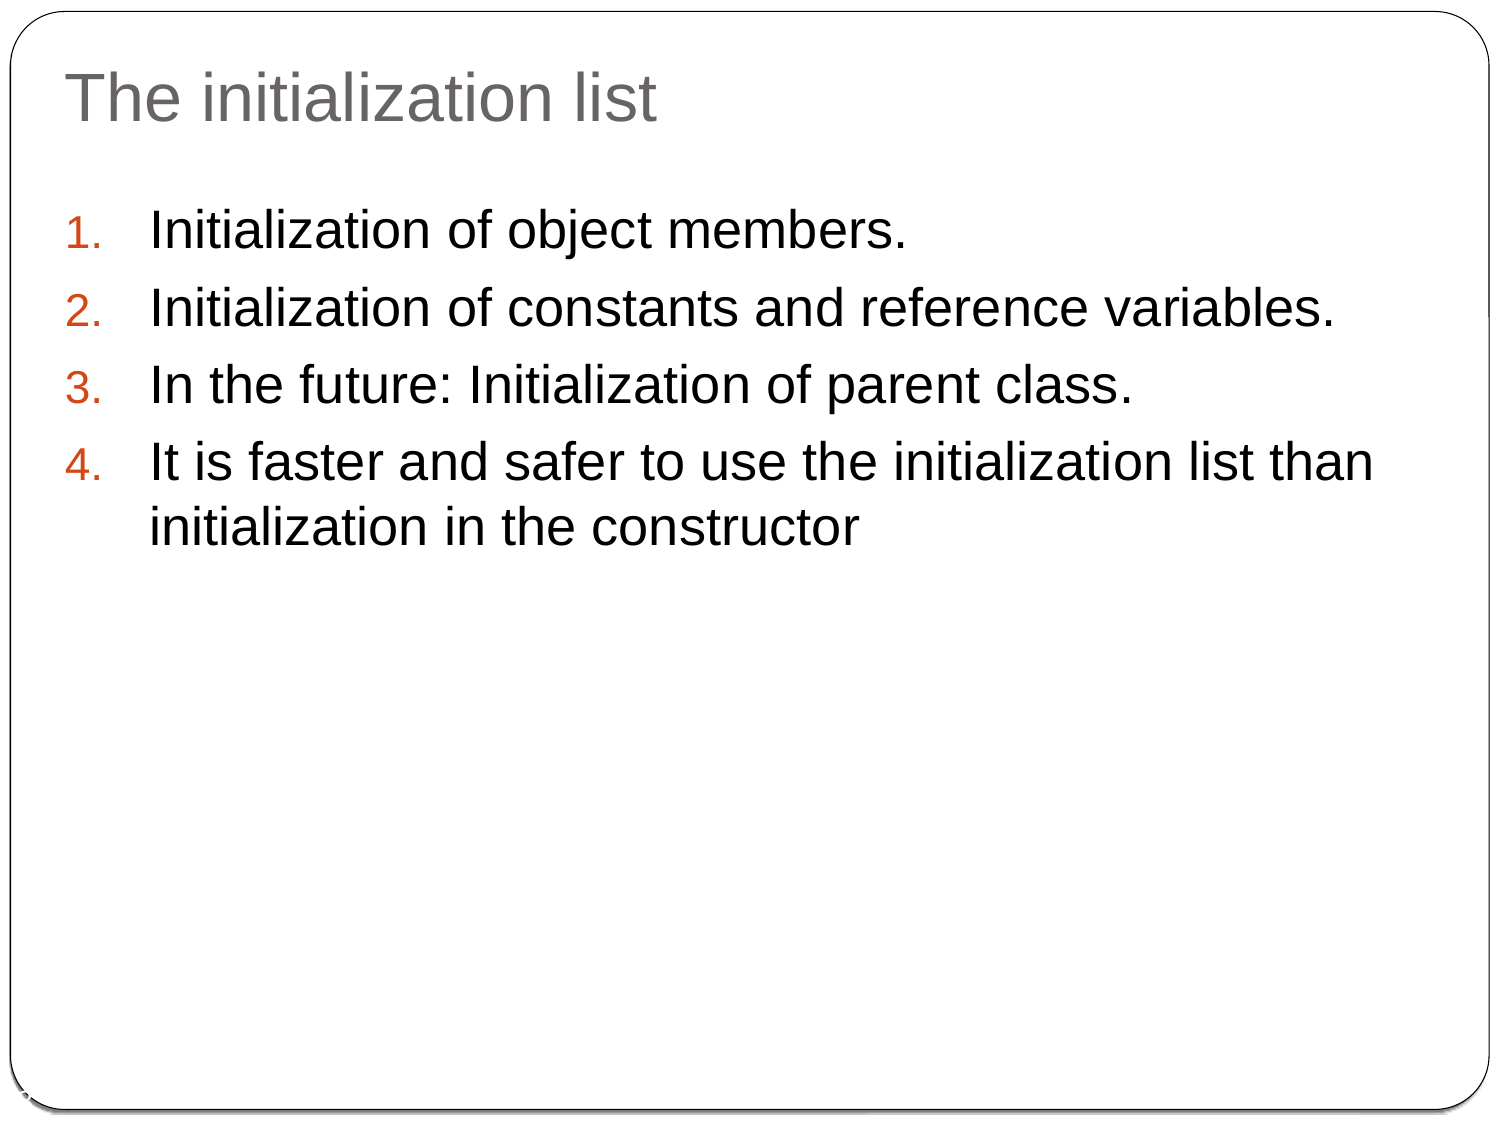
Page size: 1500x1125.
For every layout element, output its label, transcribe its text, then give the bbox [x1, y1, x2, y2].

title The initialization list [50, 45, 1450, 150]
slide_number <number> [0, 1074, 50, 1125]
list Initialization of object members. Initialization of constants and reference variables. In the future: Initialization of parent class. It is faster and safer to use the initialization list than initialization in the constructor [50, 187, 1450, 1125]
